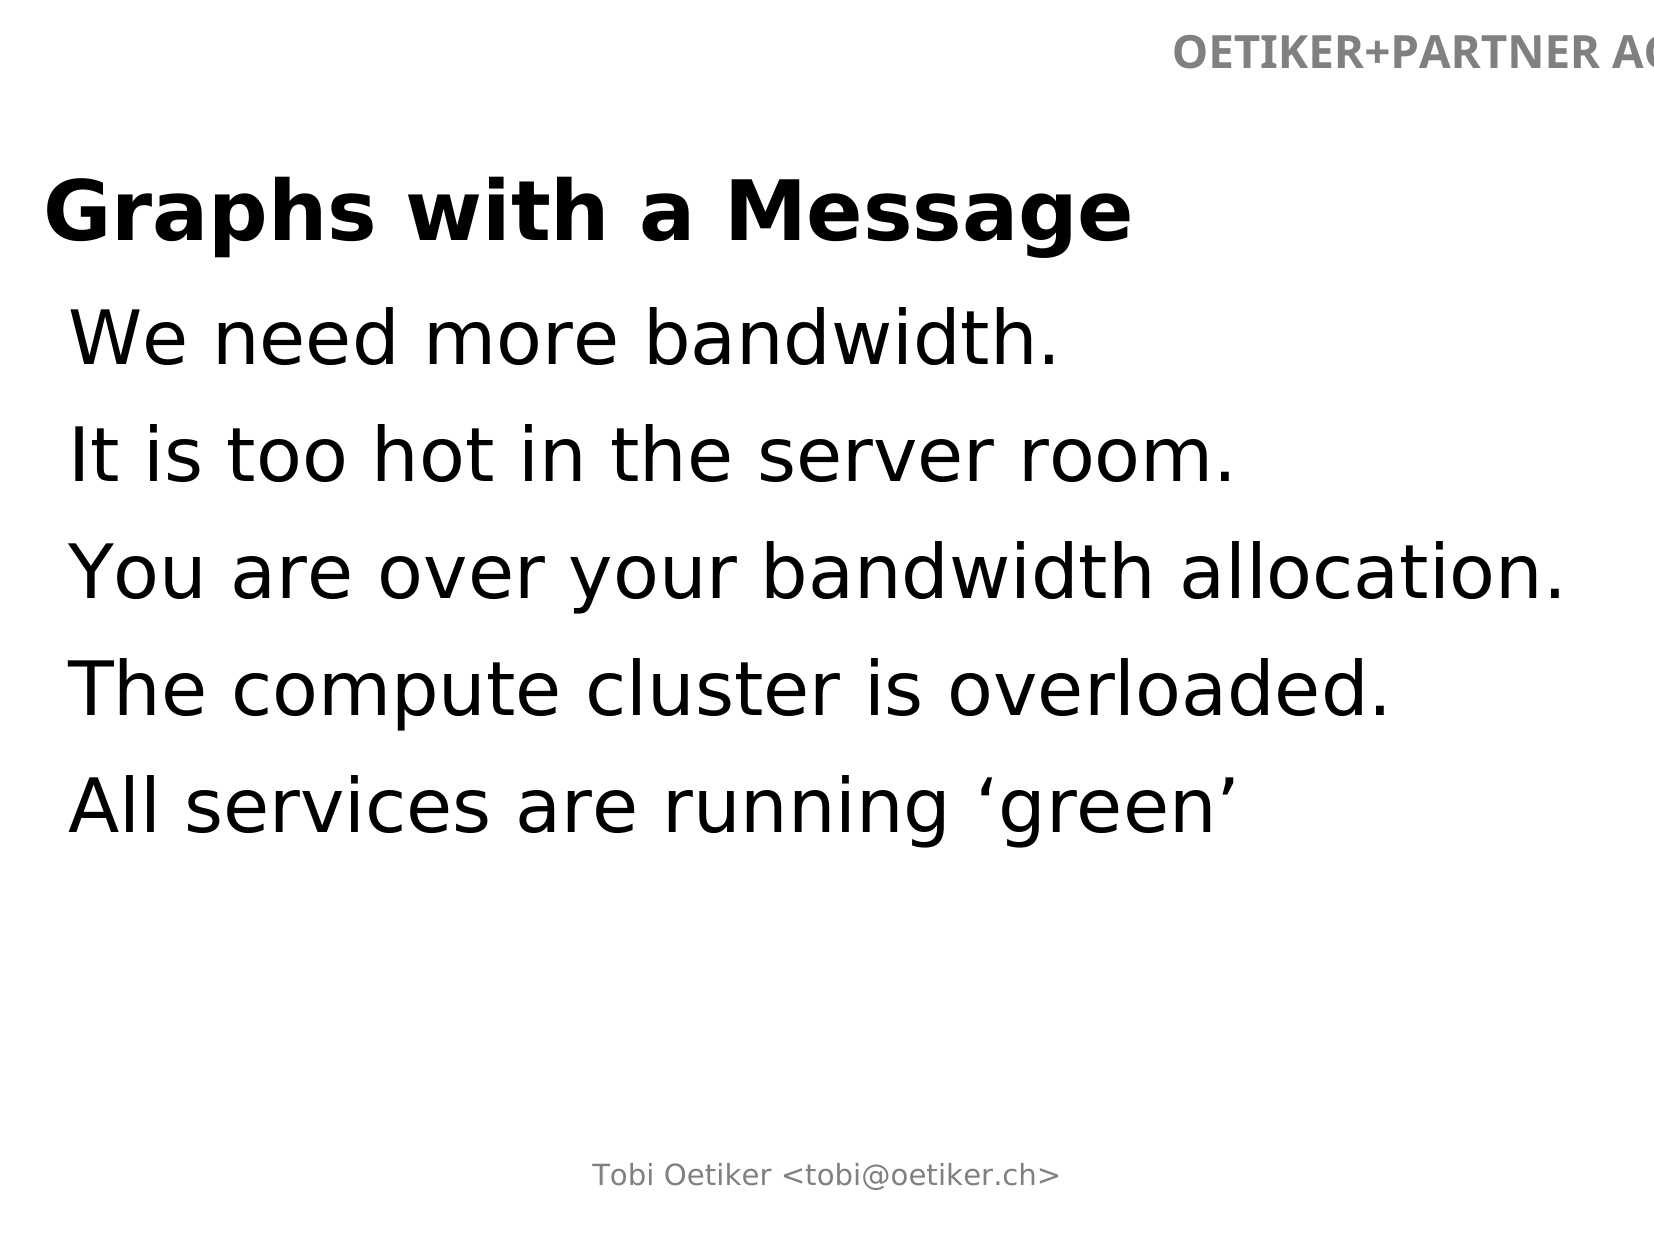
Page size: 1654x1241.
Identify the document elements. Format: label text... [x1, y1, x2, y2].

list We need more bandwidth. It is too hot in the server room. You are over your bandwidth allocation. The compute cluster is overloaded. All services are running ‘green’ [50, 295, 1571, 1099]
title Graphs with a Message [43, 137, 1581, 287]
